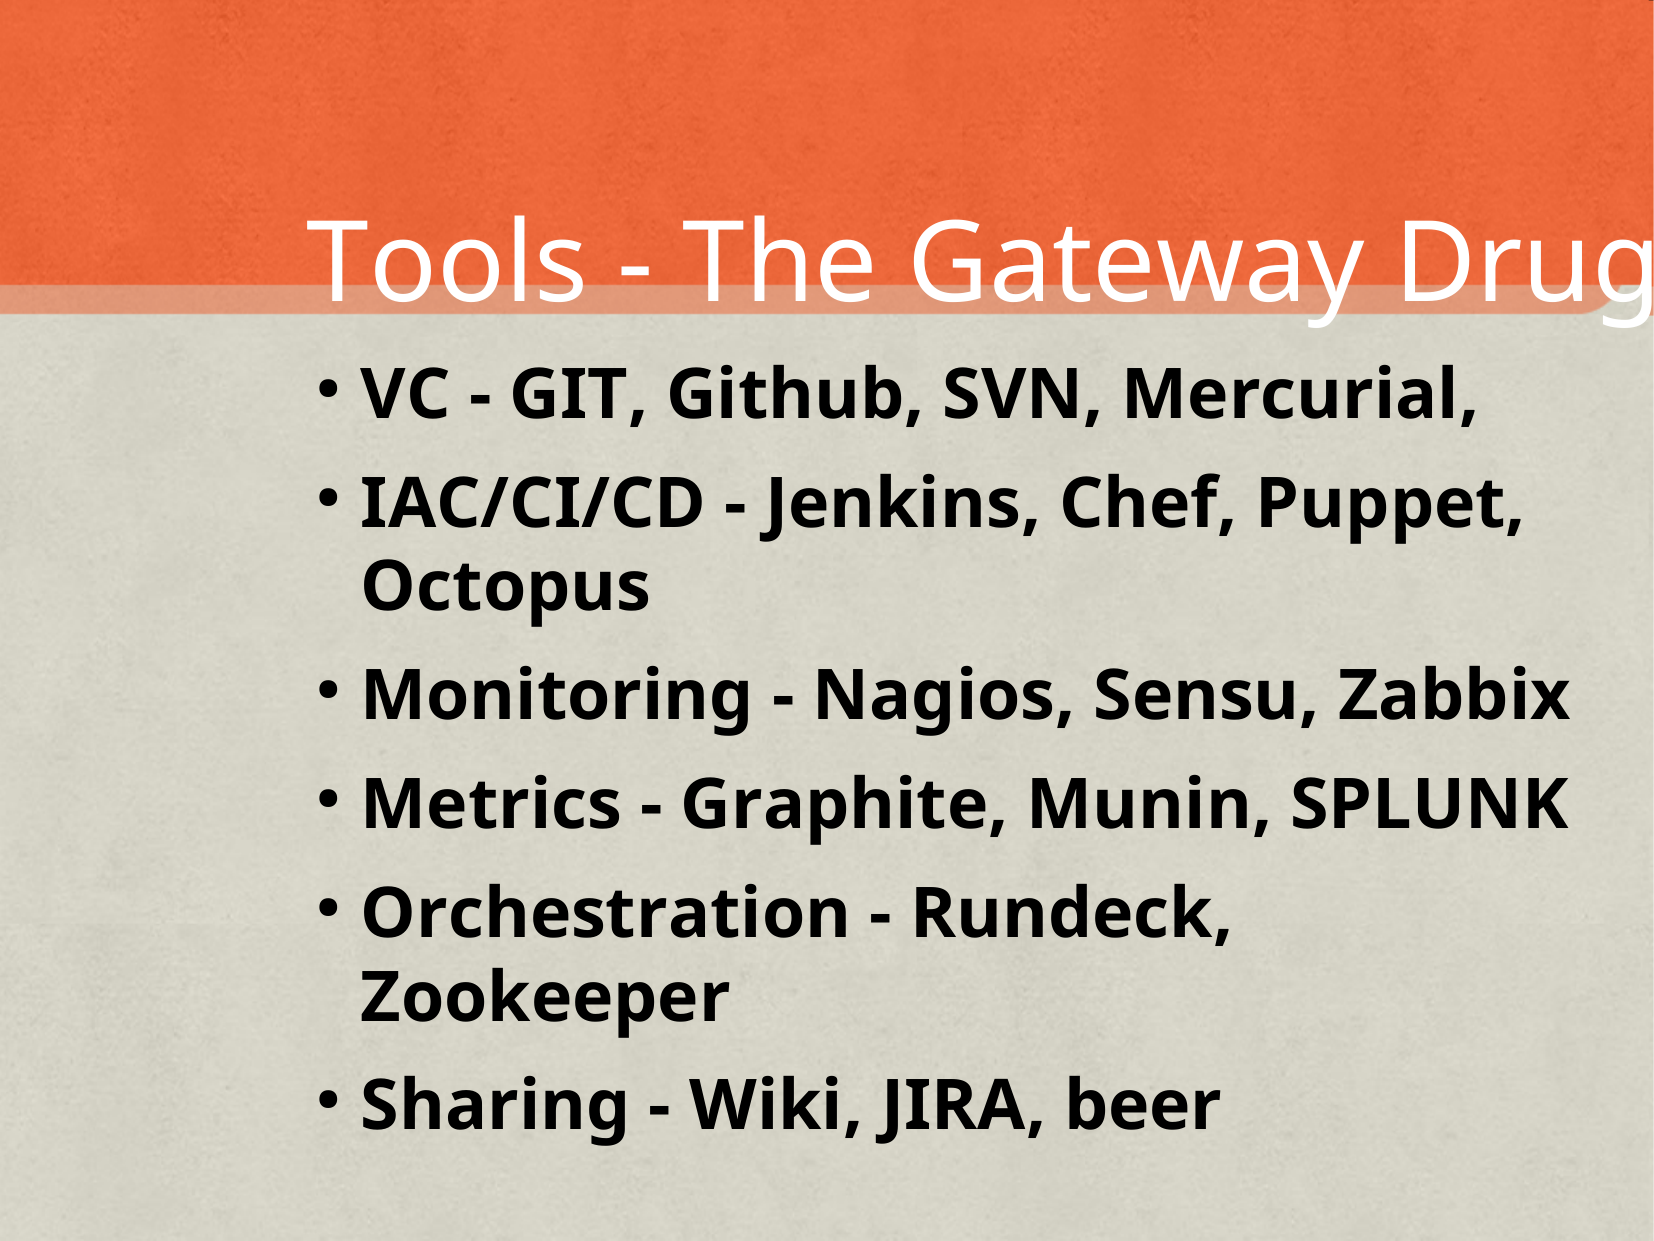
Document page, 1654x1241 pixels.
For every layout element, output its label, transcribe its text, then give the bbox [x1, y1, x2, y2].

picture [0, 0, 1654, 1241]
list VC - GIT, Github, SVN, Mercurial, IAC/CI/CD - Jenkins, Chef, Puppet, Octopus Monitoring - Nagios, Sensu, Zabbix Metrics - Graphite, Munin, SPLUNK Orchestration - Rundeck, Zookeeper Sharing - Wiki, JIRA, beer [301, 348, 1588, 1241]
title Tools - The Gateway Drug [306, 189, 1654, 317]
